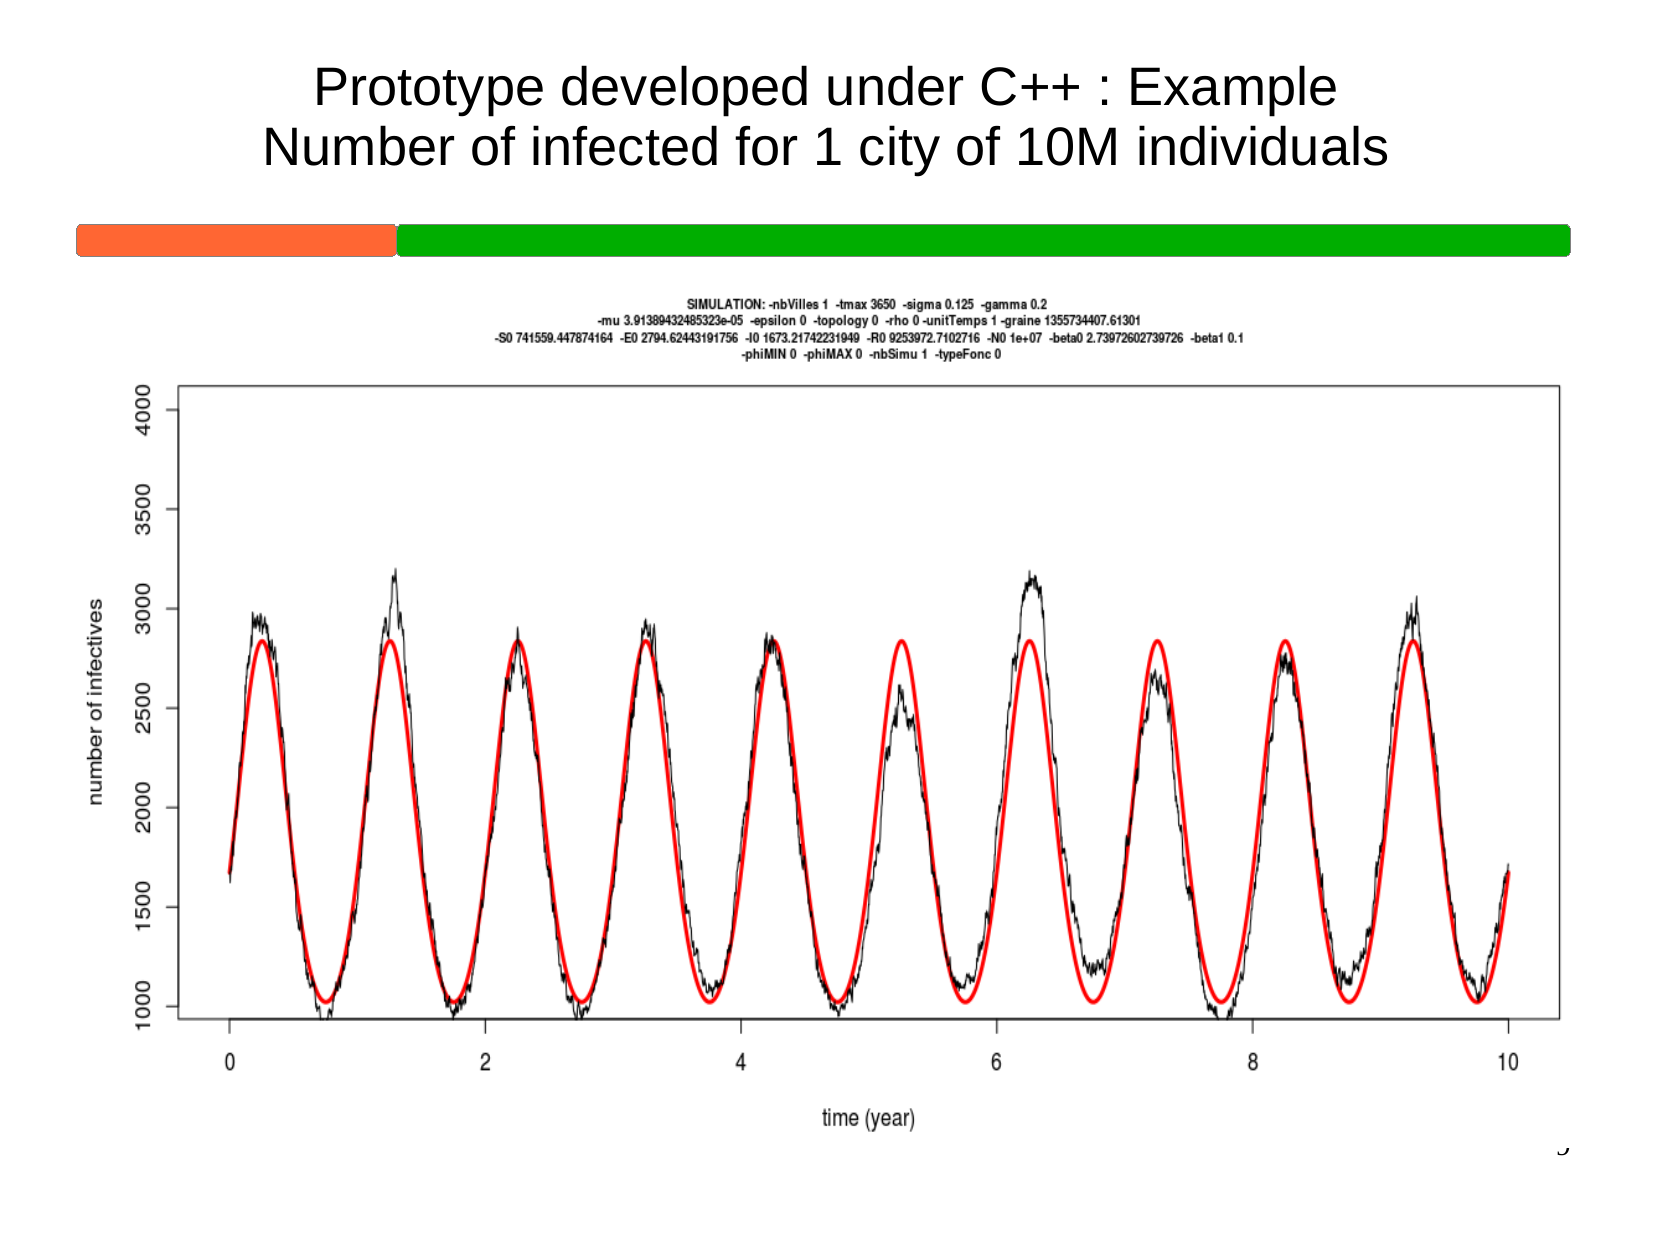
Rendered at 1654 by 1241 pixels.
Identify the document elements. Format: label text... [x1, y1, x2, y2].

title Prototype developed under C++ : Example Number of infected for 1 city of 10M individuals [82, 12, 1571, 221]
text_box [76, 224, 1571, 257]
picture [82, 283, 1585, 1148]
